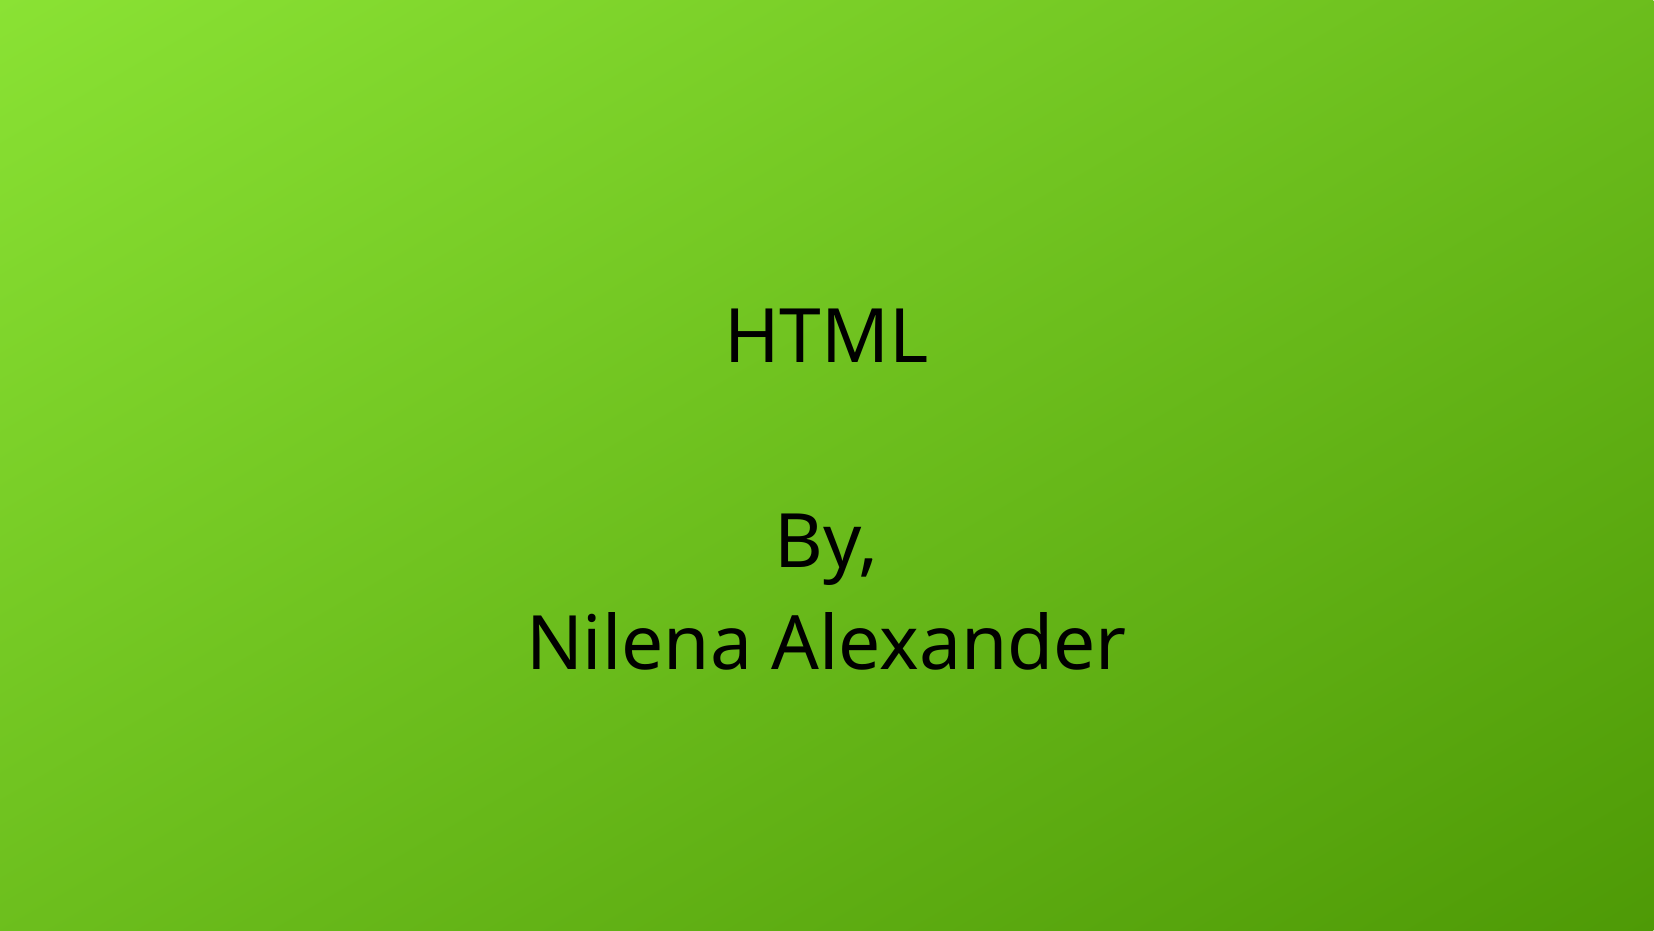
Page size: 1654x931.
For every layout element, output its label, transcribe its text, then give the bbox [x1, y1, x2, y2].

subtitle HTML By, Nilena Alexander [82, 217, 1571, 757]
